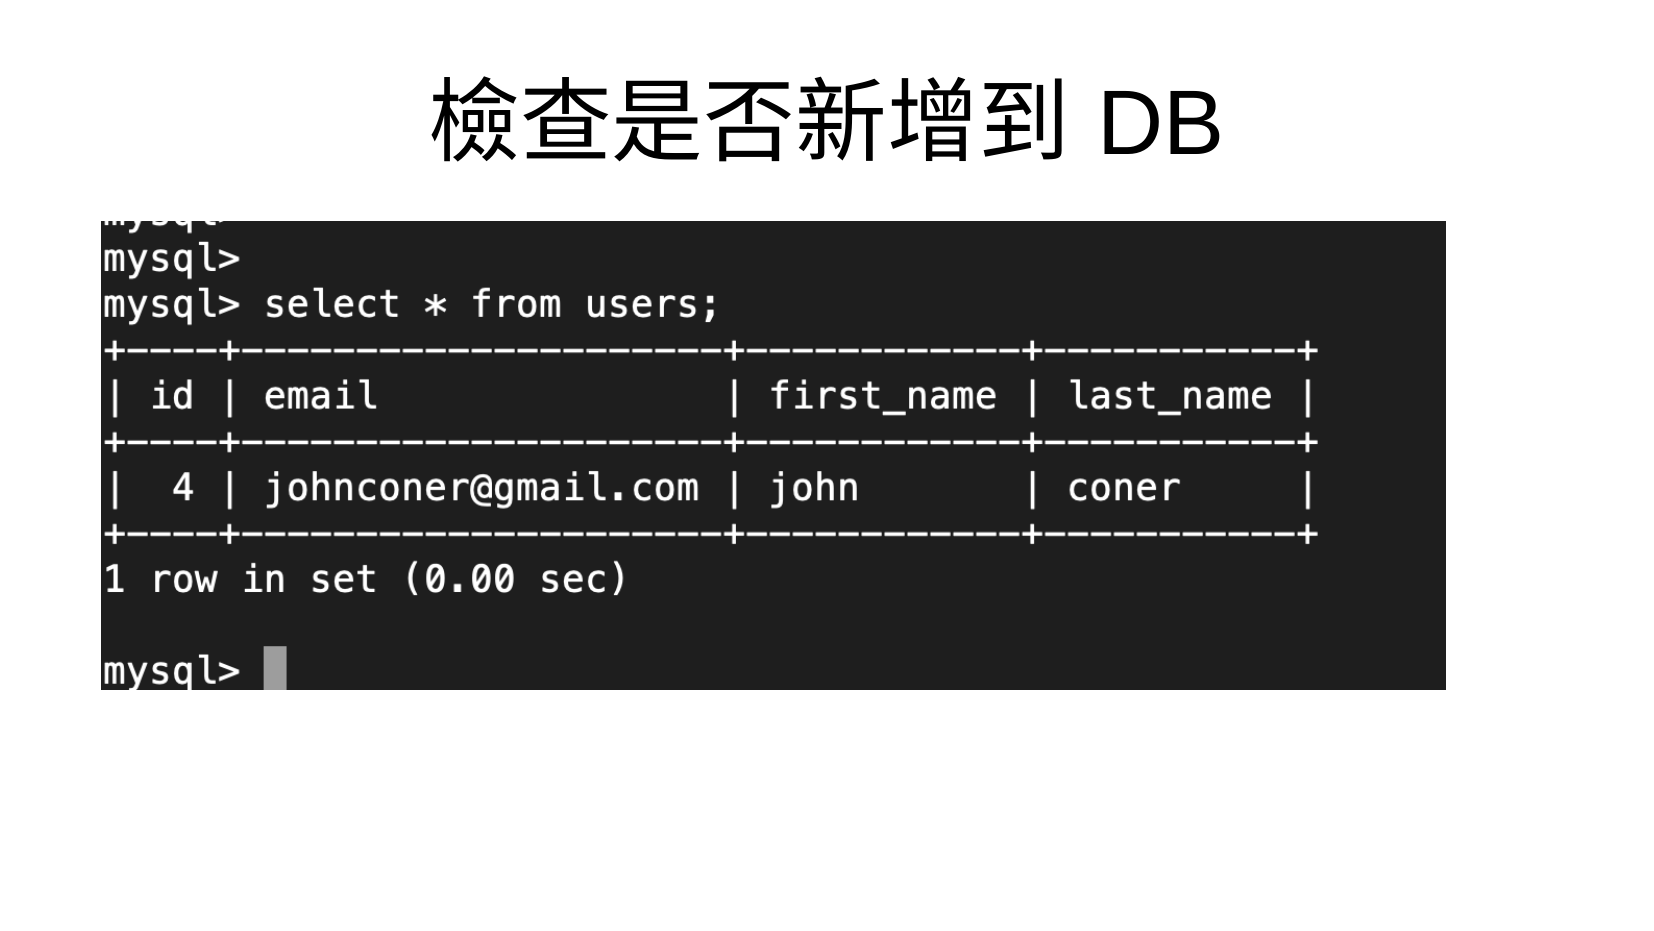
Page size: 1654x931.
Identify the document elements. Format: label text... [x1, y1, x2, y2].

title 檢查是否新增到DB [82, 23, 1571, 206]
picture [101, 221, 1446, 690]
